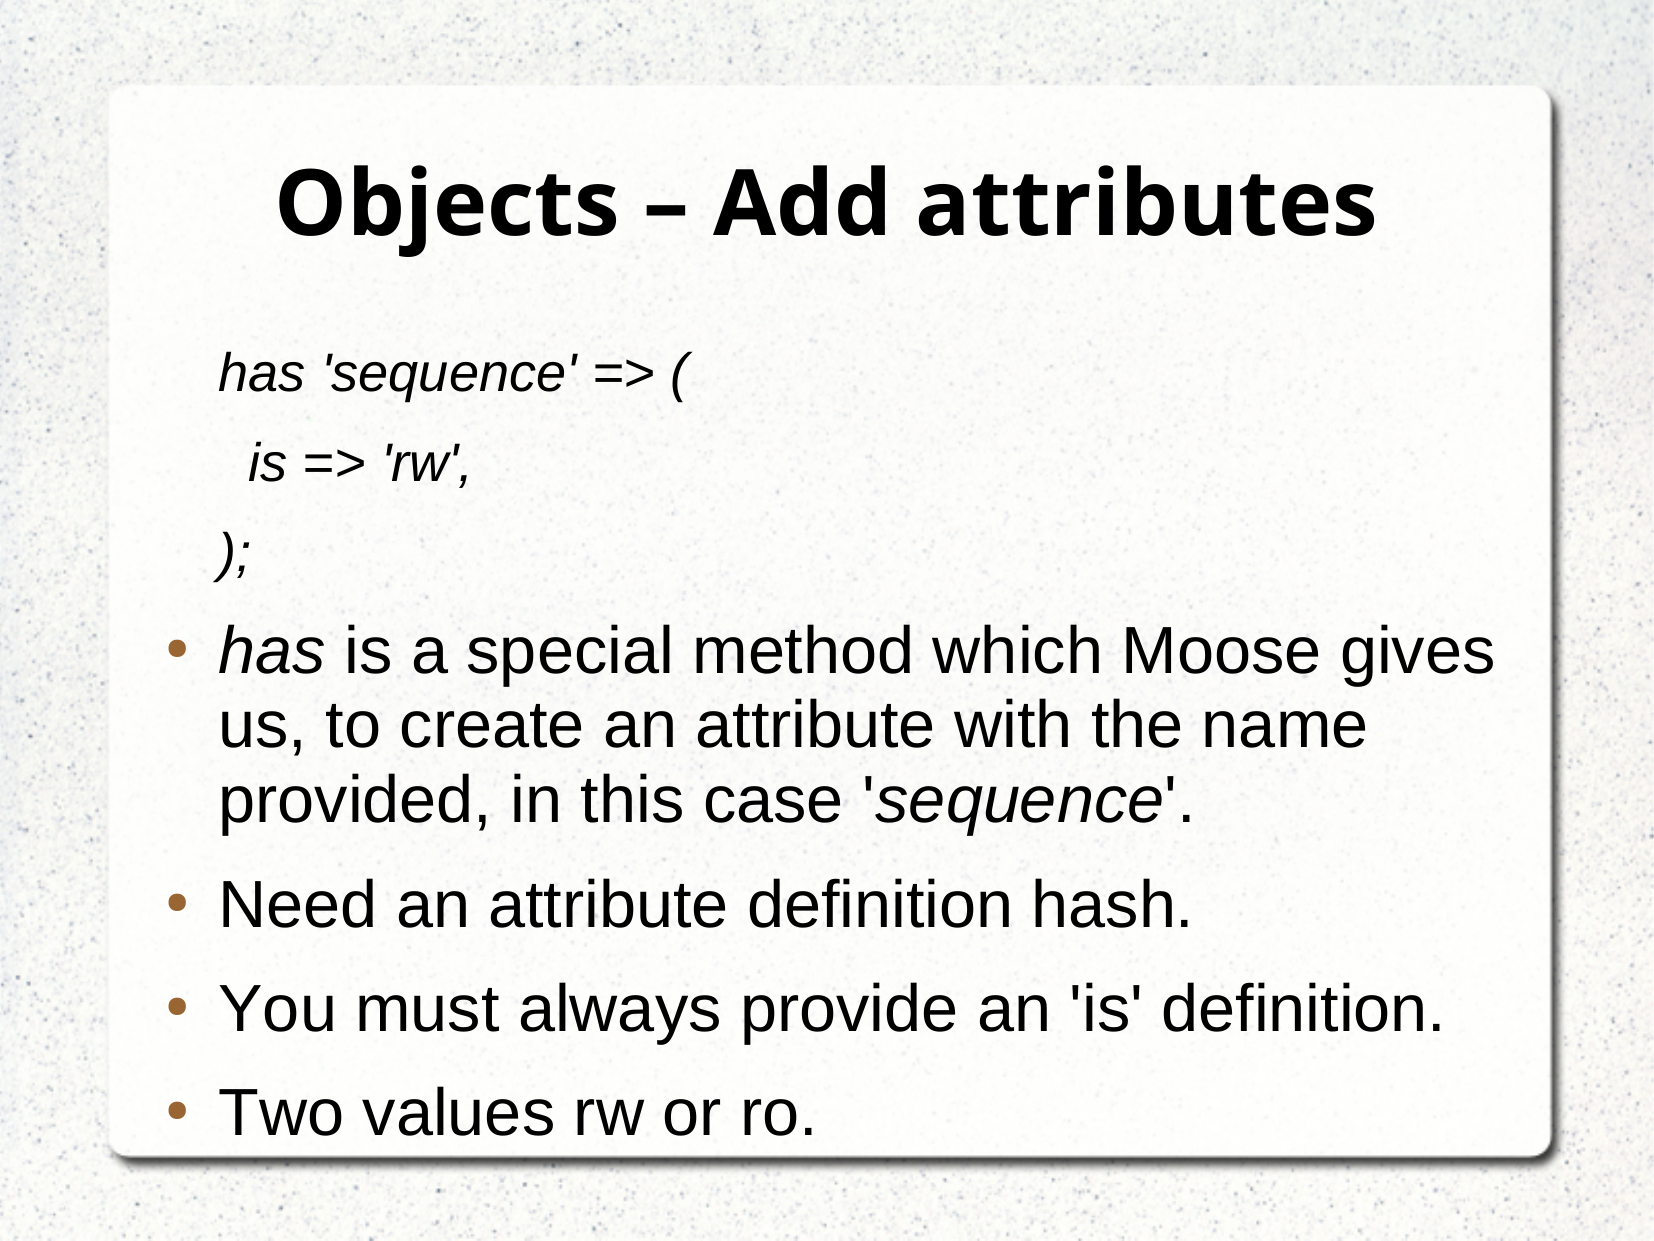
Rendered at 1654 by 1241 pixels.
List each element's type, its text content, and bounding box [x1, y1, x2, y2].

title Objects – Add attributes [118, 96, 1536, 304]
list has 'sequence' => ( is => 'rw', ); has is a special method which Moose gives us, to create an attribute with the name provided, in this case 'sequence'. Need an attribute definition hash. You must always provide an 'is' definition. Two values rw or ro. [147, 342, 1506, 1149]
picture [0, 0, 1654, 1241]
